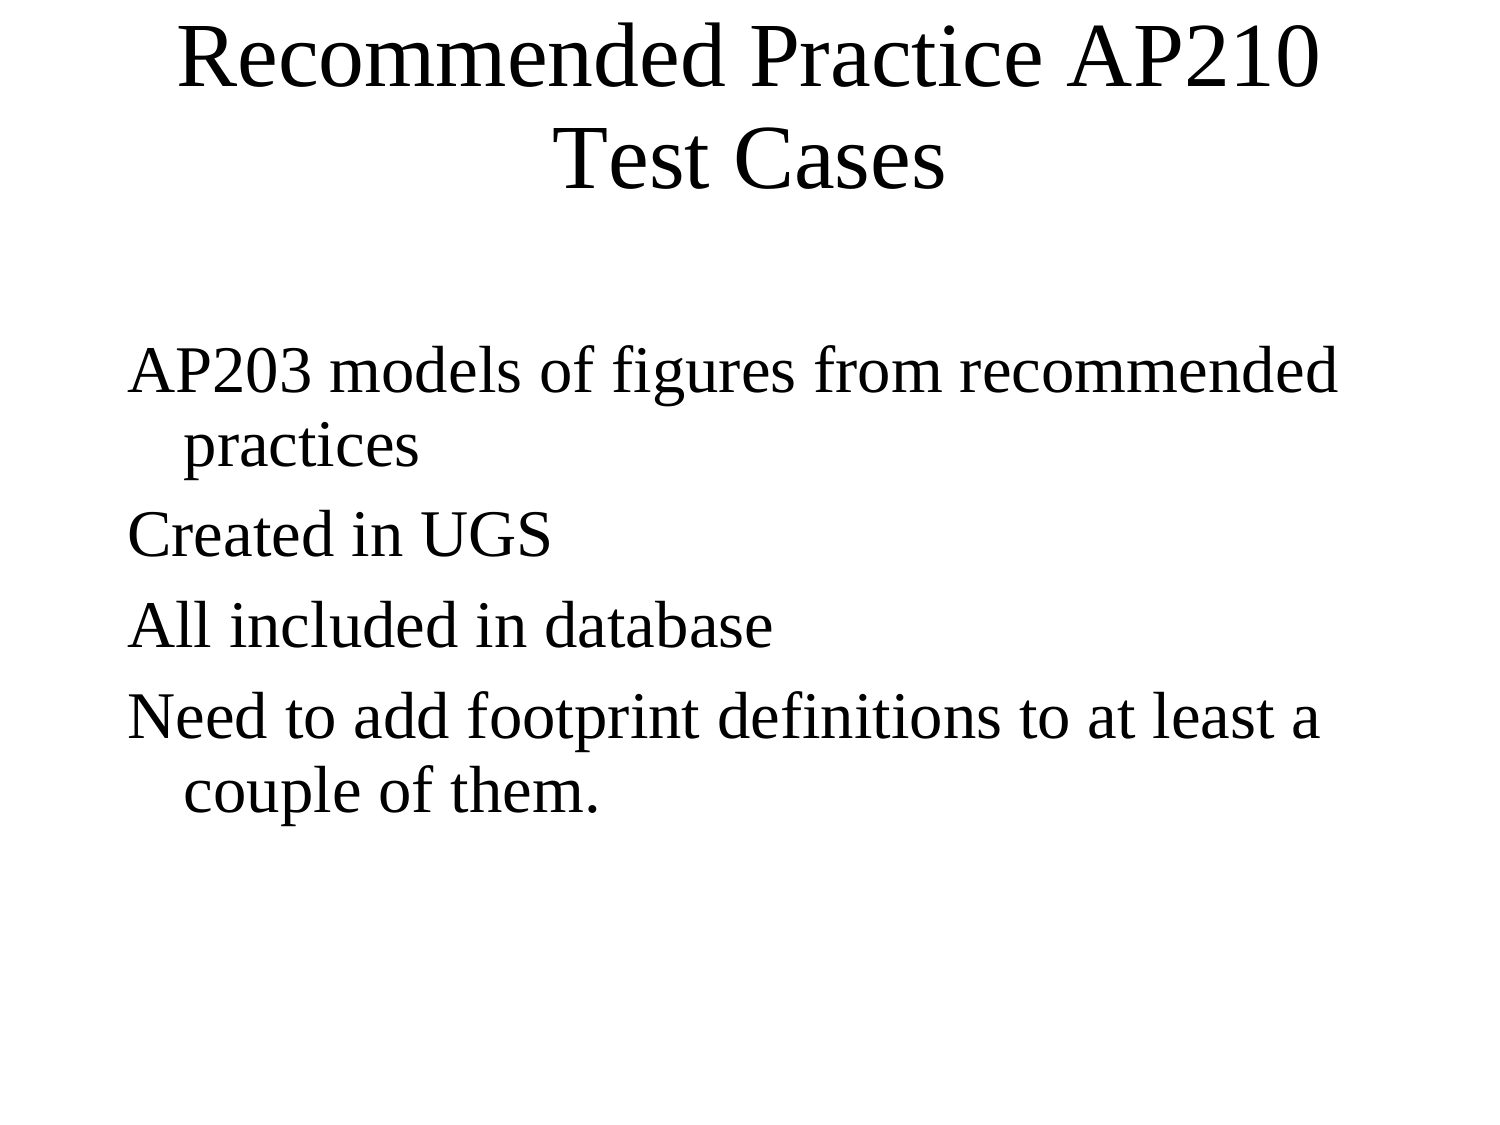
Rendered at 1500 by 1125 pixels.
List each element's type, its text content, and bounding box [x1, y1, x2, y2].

list AP203 models of figures from recommended practices Created in UGS All included in database Need to add footprint definitions to at least a couple of them. [112, 324, 1388, 1001]
title Recommended Practice AP210 Test Cases [112, 0, 1388, 216]
